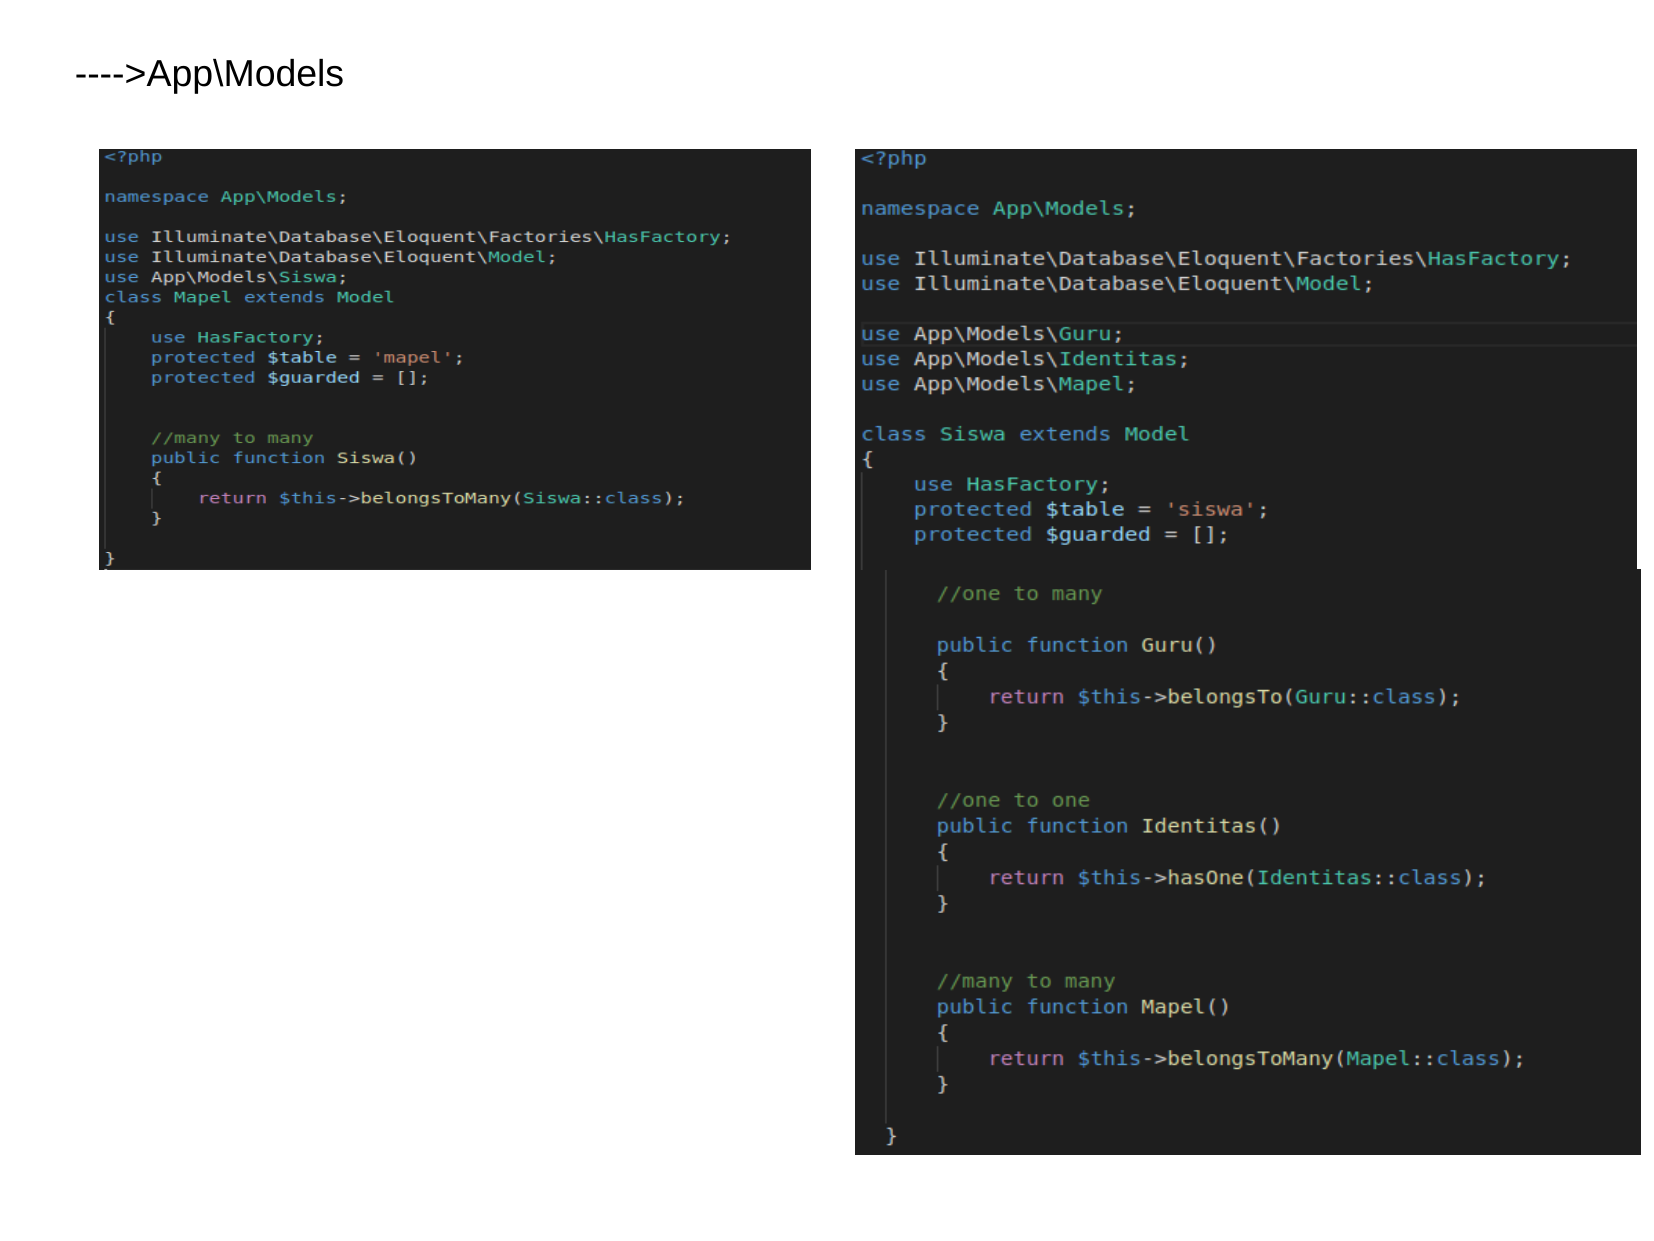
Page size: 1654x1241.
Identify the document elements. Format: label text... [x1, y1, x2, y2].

picture [99, 149, 811, 571]
picture [855, 149, 1641, 1156]
text_box ---->App\Models [60, 45, 360, 102]
